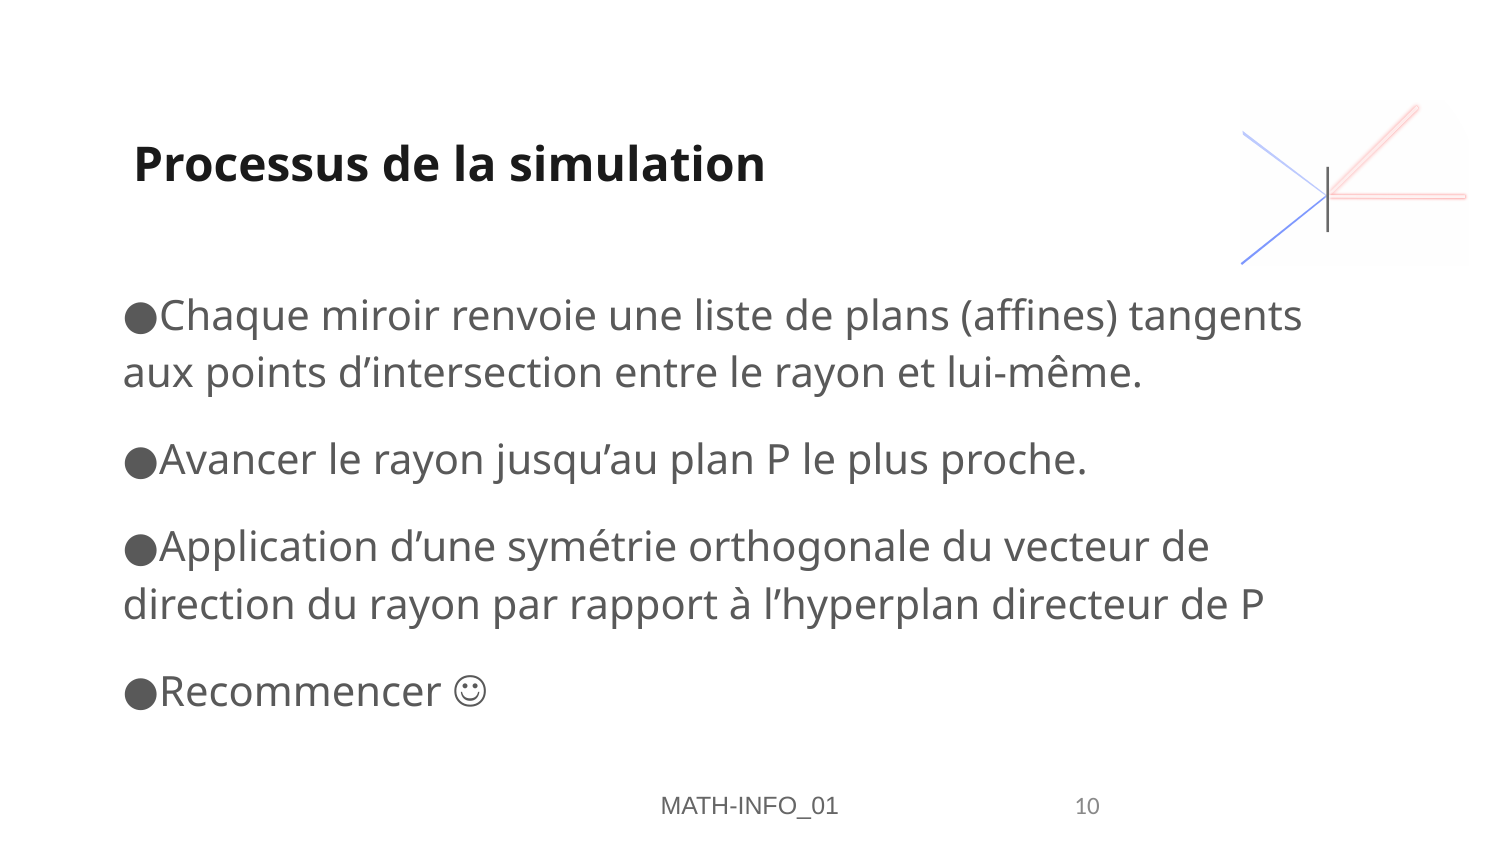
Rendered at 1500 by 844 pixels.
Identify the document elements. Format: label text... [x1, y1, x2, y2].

text_box [1059, 782, 1397, 828]
text_box MATH-INFO_01 [645, 784, 857, 828]
picture [1240, 100, 1469, 266]
title Processus de la simulation [118, 118, 1240, 207]
list Chaque miroir renvoie une liste de plans (affines) tangents aux points d’intersection entre le rayon et lui-même. Avancer le rayon jusqu’au plan P le plus proche. Application d’une symétrie orthogonale du vecteur de direction du rayon par rapport à l’hyperplan directeur de P Recommencer  [107, 265, 1369, 755]
